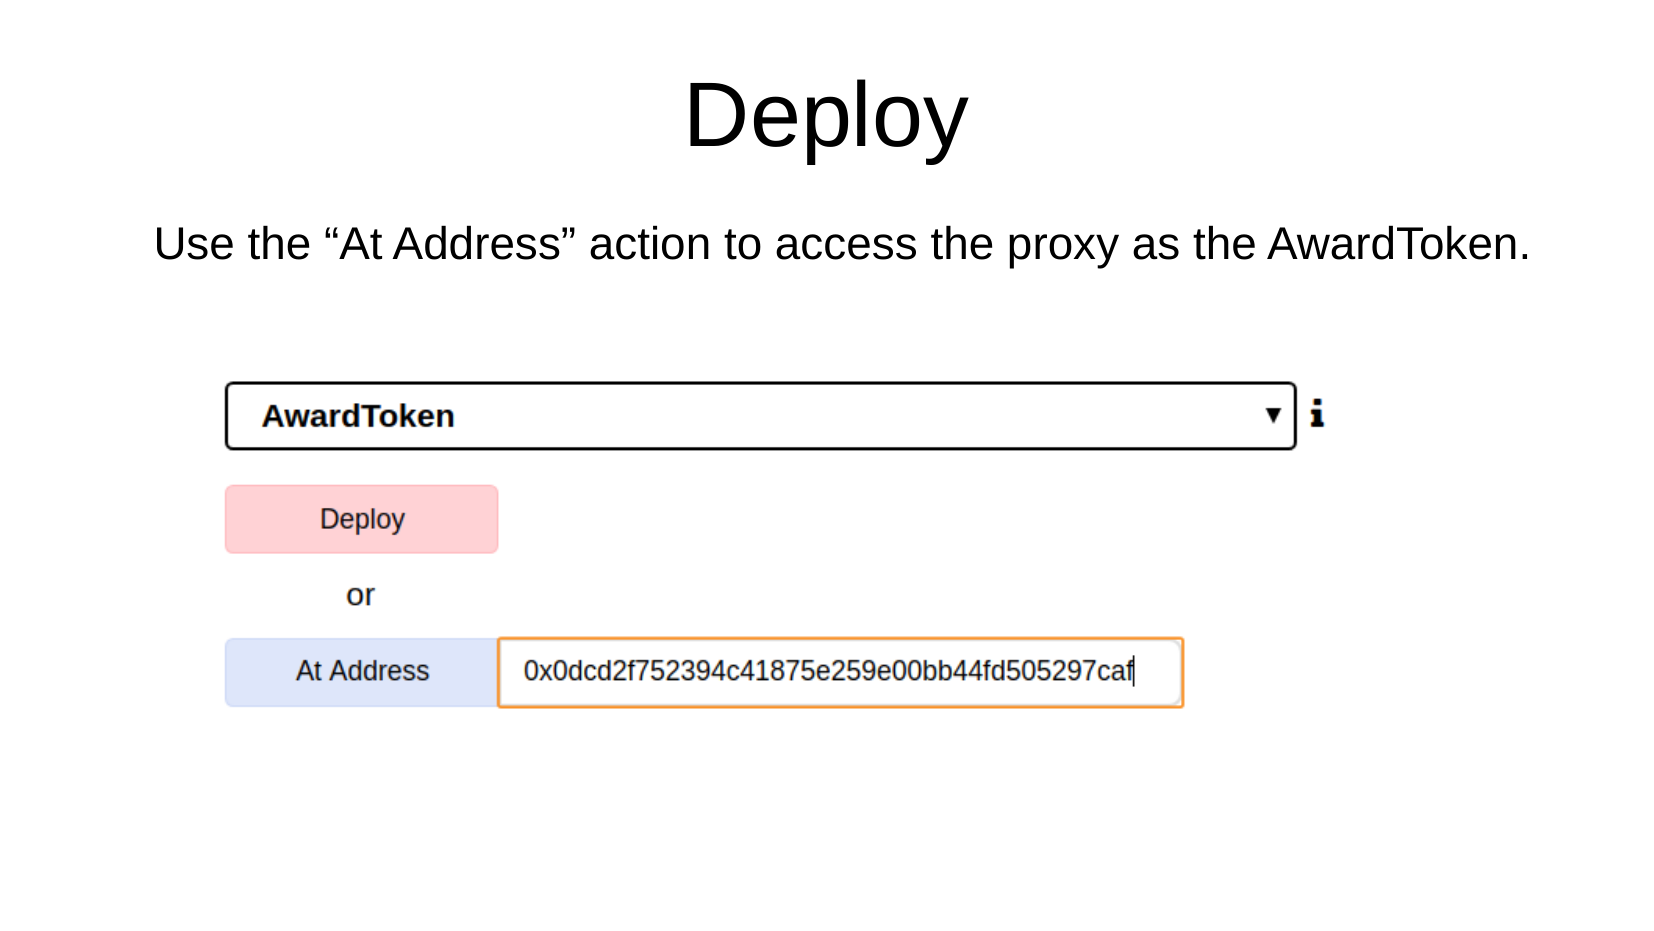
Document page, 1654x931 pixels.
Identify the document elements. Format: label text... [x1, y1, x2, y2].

list Use the “At Address” action to access the proxy as the AwardToken. [82, 217, 1571, 758]
picture [208, 363, 1341, 726]
title Deploy [82, 37, 1571, 193]
